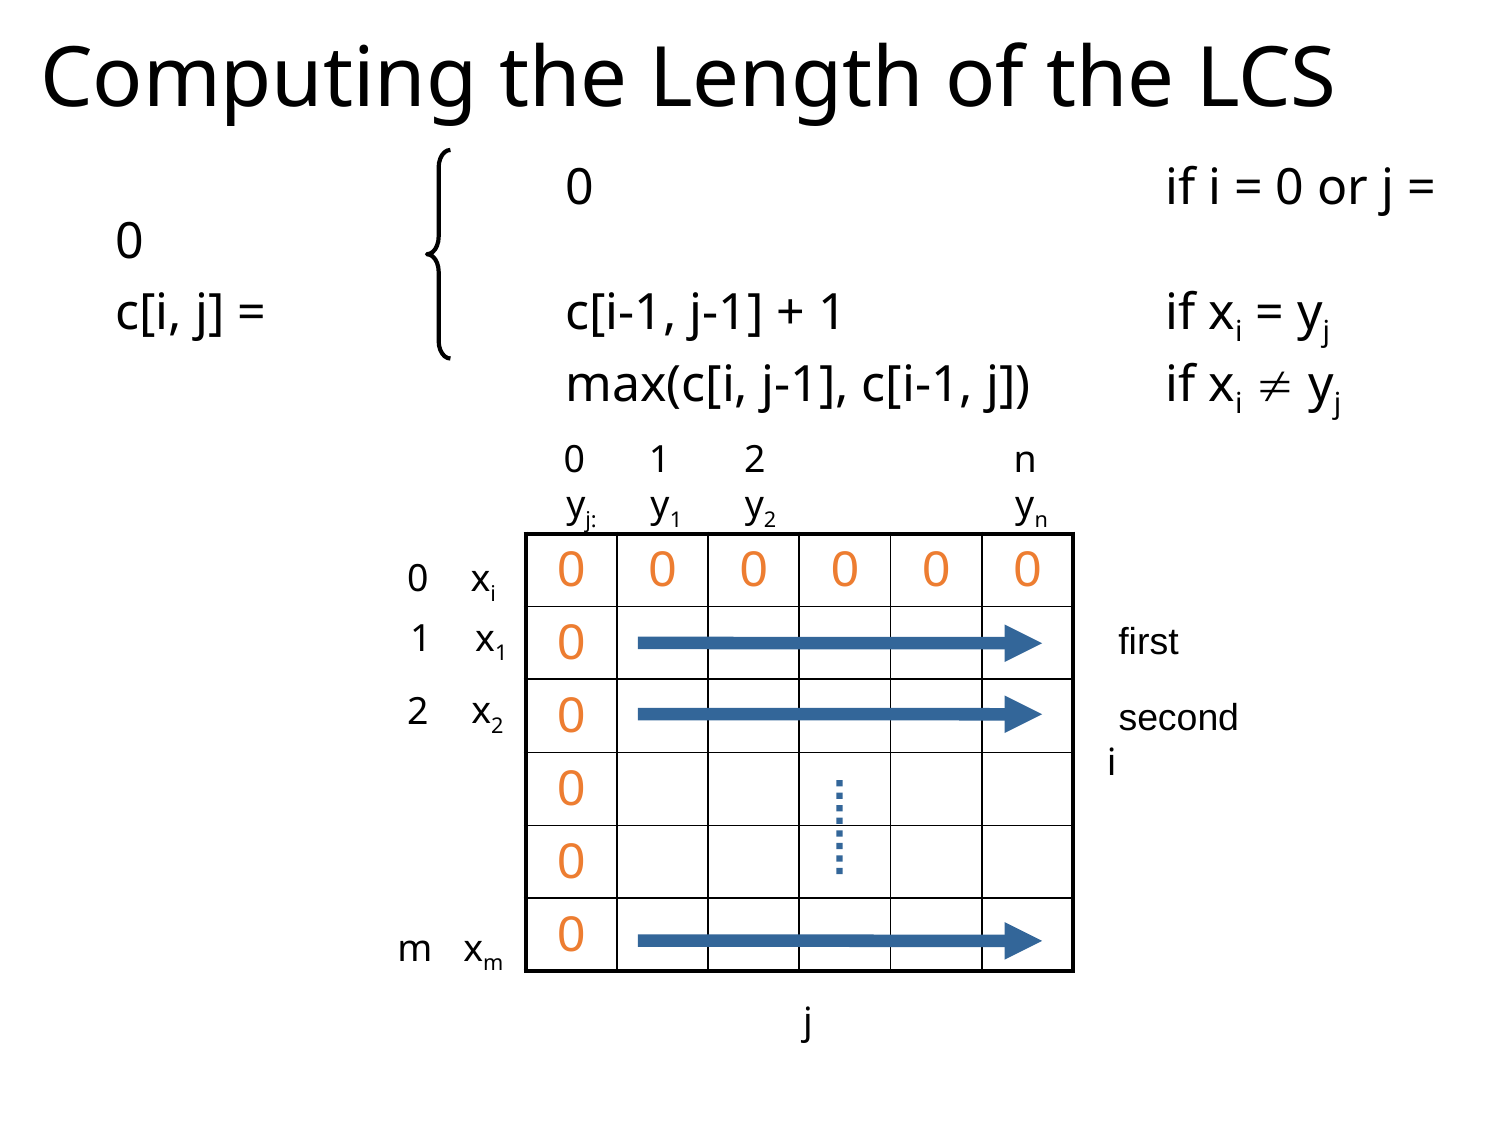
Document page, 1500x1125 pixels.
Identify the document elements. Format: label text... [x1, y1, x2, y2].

table_cell [618, 899, 707, 969]
table_cell 0 [528, 680, 616, 752]
table_header 0 [528, 536, 616, 606]
table_cell [800, 650, 890, 678]
table_cell [983, 899, 1071, 969]
text_box yj: [551, 473, 612, 540]
text_box first [1103, 609, 1194, 670]
table_cell [891, 650, 981, 678]
table_header 0 [891, 536, 981, 606]
table_cell 0 [528, 607, 616, 678]
text_box second [1103, 685, 1254, 746]
table_header 0 [983, 536, 1071, 606]
table_cell [891, 753, 981, 825]
text_box 2 [392, 679, 444, 740]
table_cell [800, 826, 890, 897]
text_box xi [455, 546, 511, 613]
text_box 1 [634, 427, 686, 488]
table_cell [800, 947, 890, 969]
table_cell [709, 680, 798, 707]
table_cell [618, 826, 707, 897]
text_box yn [1000, 473, 1063, 540]
text_box 0 [548, 427, 600, 488]
table_cell [709, 899, 798, 934]
table_cell 0 [528, 826, 616, 897]
table_cell [983, 753, 1071, 825]
table_cell [709, 650, 798, 678]
text_box xm [448, 916, 519, 983]
table_cell [891, 607, 981, 636]
table_cell [709, 721, 798, 752]
table_cell [709, 826, 798, 897]
table_cell [891, 899, 981, 934]
table_cell [891, 826, 981, 897]
text_box j [788, 989, 828, 1050]
table_cell [983, 826, 1071, 897]
text_box 2 [729, 427, 781, 488]
table_cell [983, 680, 1071, 752]
table_cell [800, 753, 890, 825]
table_cell [709, 753, 798, 825]
table_cell [891, 721, 981, 752]
text_box x1 [460, 606, 523, 673]
text_box x2 [456, 679, 519, 746]
title Computing the Length of the LCS [25, 26, 1469, 138]
table_cell [618, 753, 707, 825]
table_cell [800, 899, 890, 934]
table_cell [891, 680, 981, 707]
list 0 if i = 0 or j = 0 c[i, j] = c[i-1, j-1] + 1 if xi = yj max(c[i, j-1], c[i-1, j]) if xi  yj [25, 154, 1469, 1014]
table_cell [800, 721, 890, 752]
table_header 0 [618, 536, 707, 606]
table_cell [709, 947, 798, 969]
table_header 0 [709, 536, 798, 606]
text_box i [1092, 730, 1132, 791]
table_cell [618, 680, 707, 752]
text_box 1 [395, 606, 447, 667]
text_box y2 [729, 473, 792, 540]
text_box y1 [635, 473, 697, 540]
table_cell [800, 607, 890, 636]
table_cell [618, 607, 707, 678]
text_box 0 [392, 547, 444, 607]
table_cell 0 [528, 899, 616, 969]
table_cell [891, 948, 981, 969]
table_header 0 [800, 536, 890, 606]
table_cell [983, 607, 1071, 678]
table_cell [800, 680, 890, 707]
text_box n [998, 427, 1052, 488]
table_cell [709, 607, 798, 636]
table_cell 0 [528, 753, 616, 825]
text_box m [382, 916, 448, 977]
